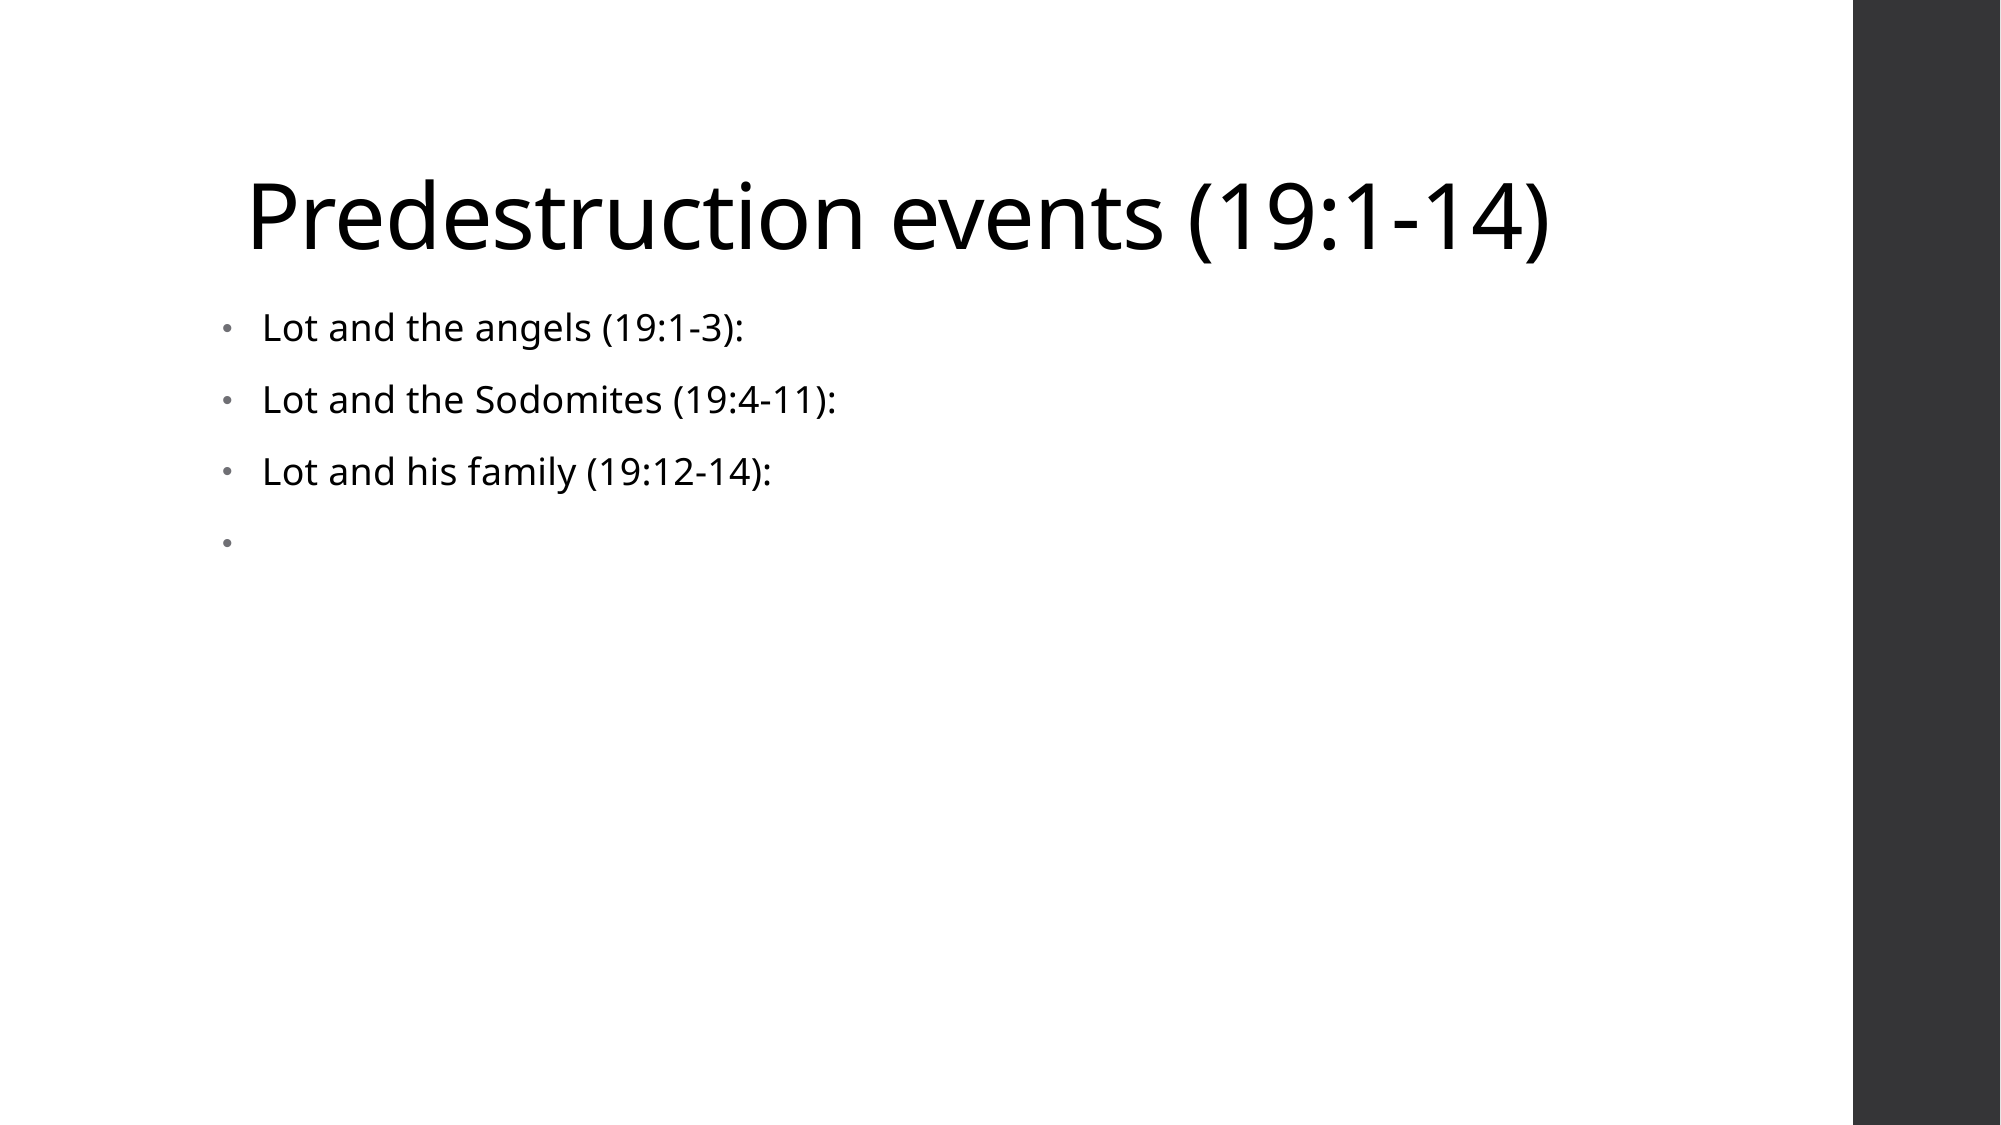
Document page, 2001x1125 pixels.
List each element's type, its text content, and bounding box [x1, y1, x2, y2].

title Predestruction events (19:1-14) [206, 60, 1797, 278]
list Lot and the angels (19:1-3): Lot and the Sodomites (19:4-11): Lot and his family (19:12-14): [206, 299, 1617, 1014]
